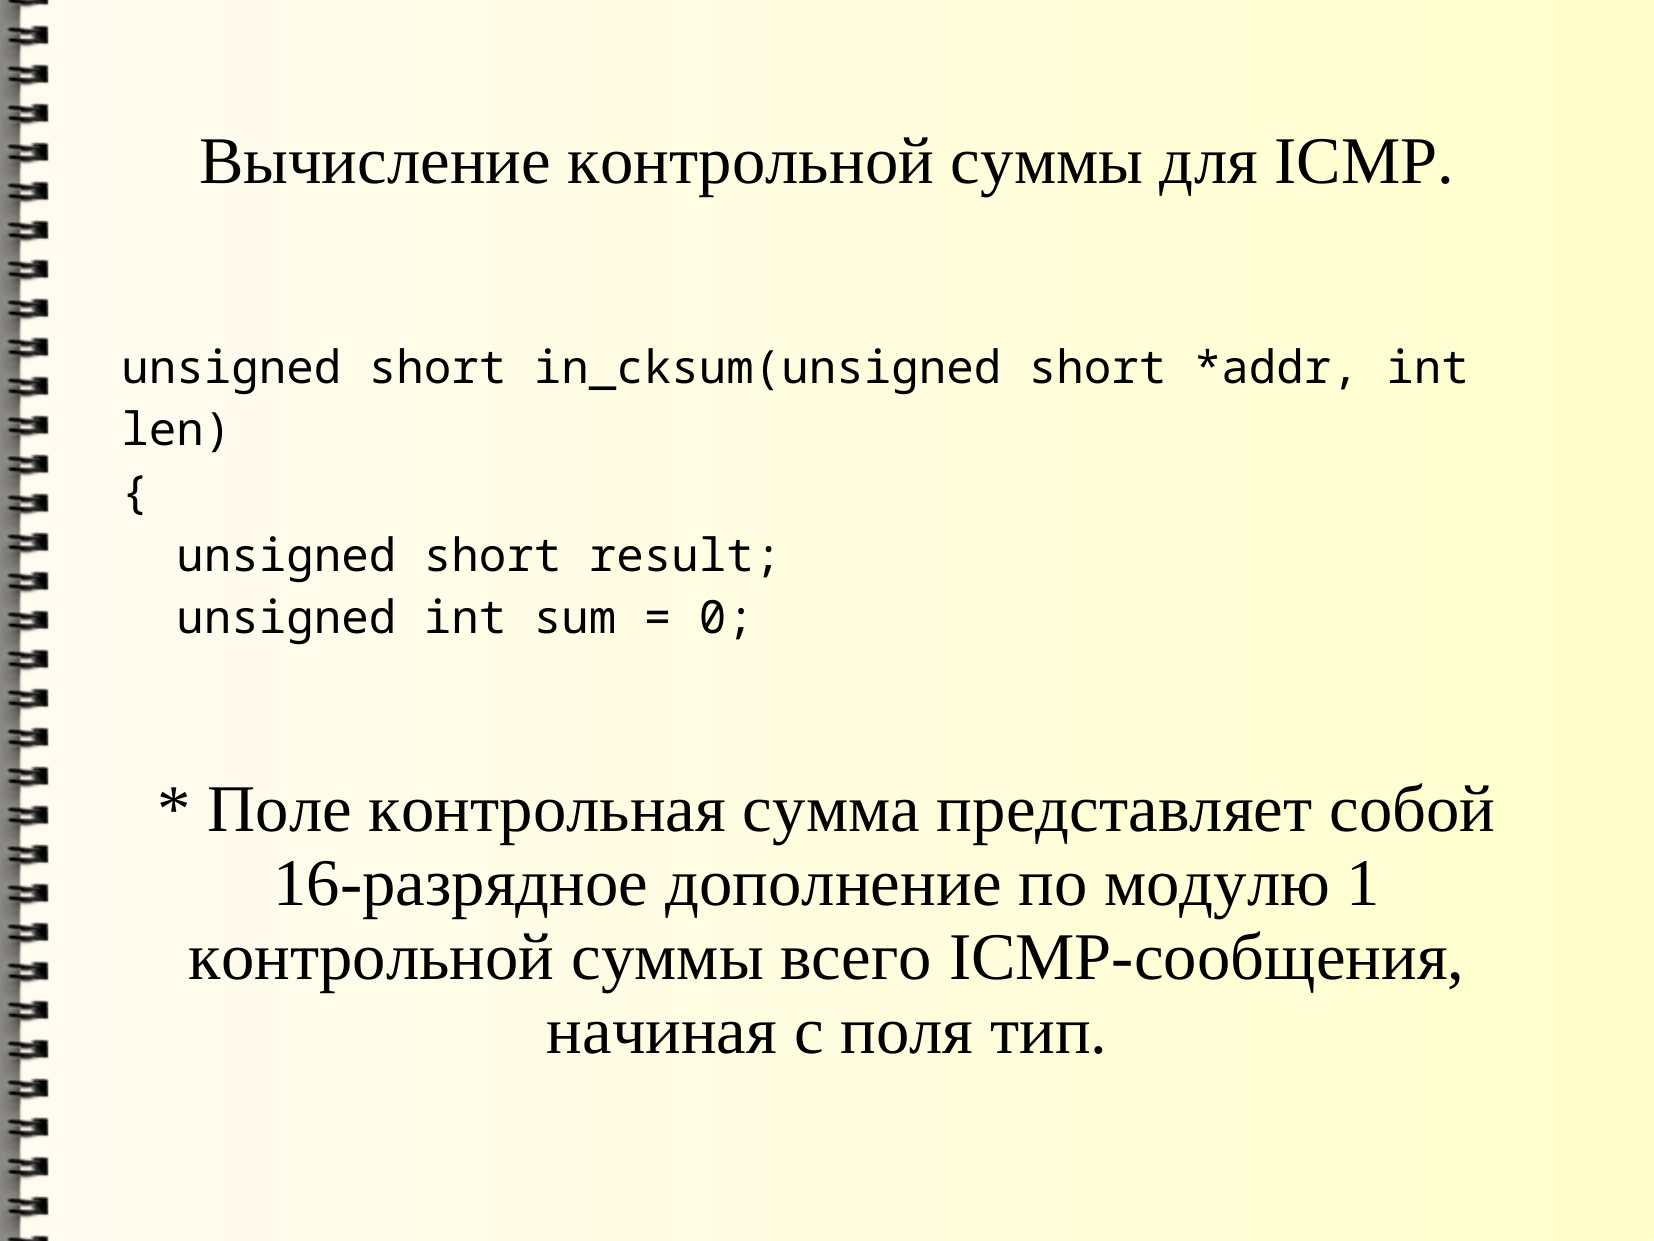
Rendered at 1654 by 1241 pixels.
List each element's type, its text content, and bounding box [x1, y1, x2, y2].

subtitle Вычисление контрольной суммы для ICMP. unsigned short in_cksum(unsigned short *addr, int len) { unsigned short result; unsigned int sum = 0; * Поле контрольная сумма представляет собой 16-разрядное дополнение по модулю 1 контрольной суммы всего ICMP-сообщения, начиная с поля тип. [121, 110, 1534, 1156]
picture [0, 0, 1654, 1241]
